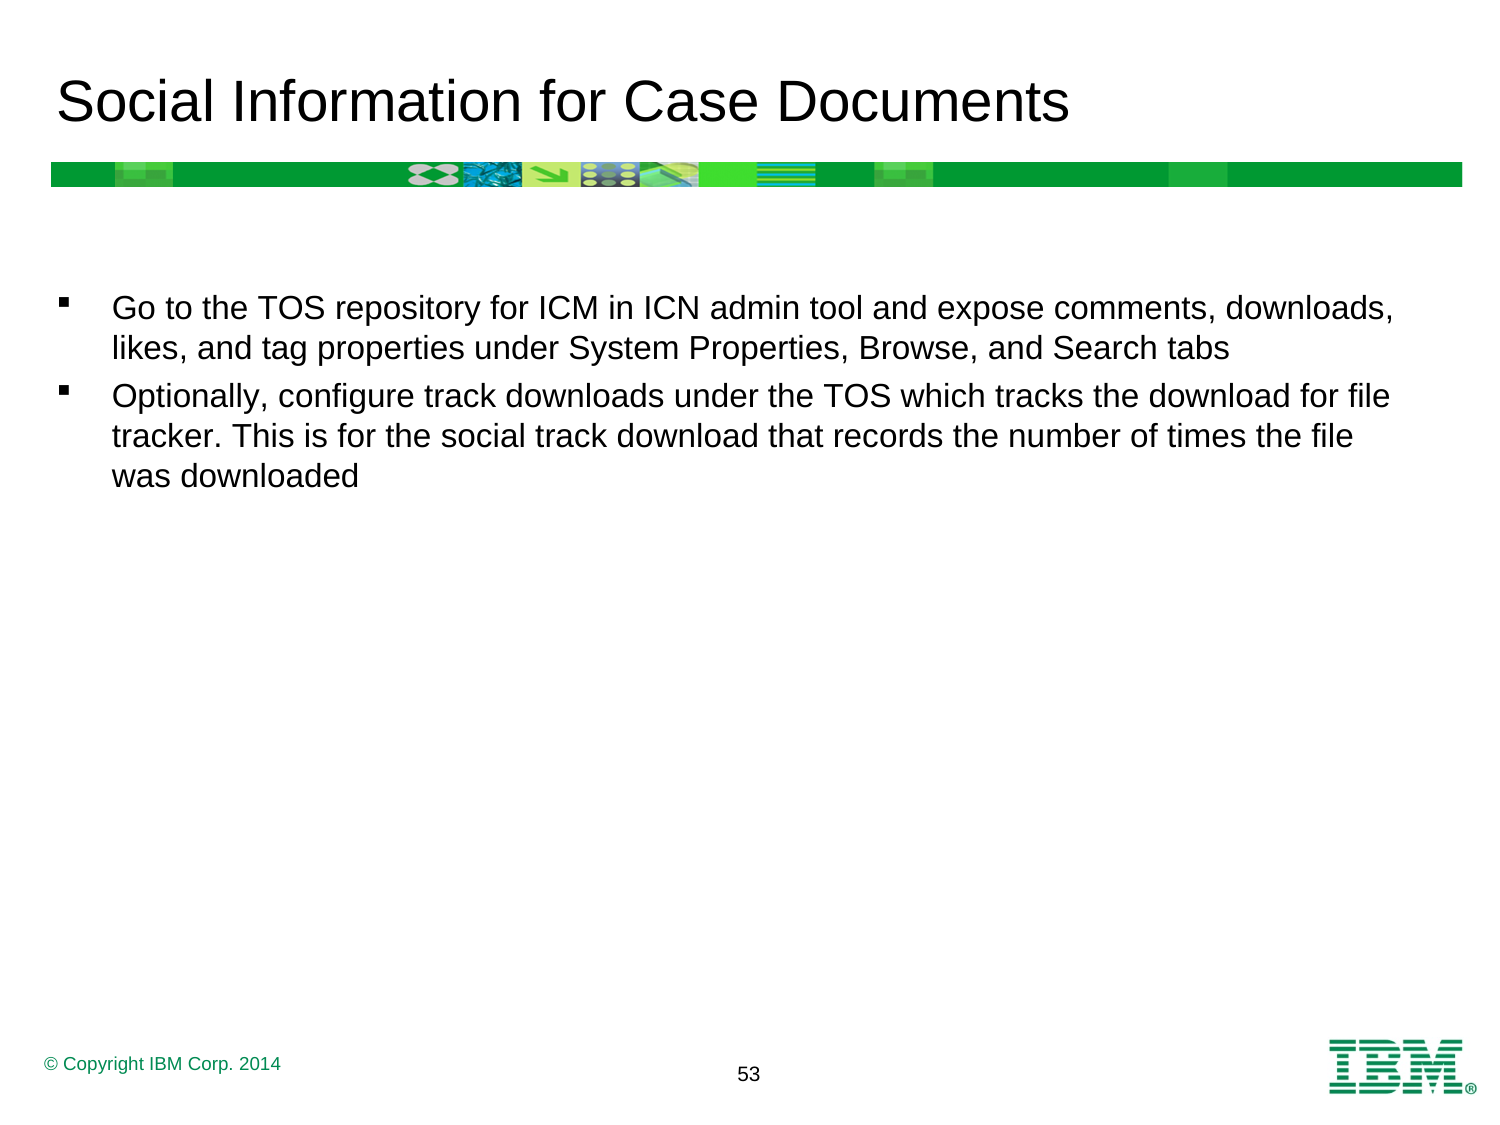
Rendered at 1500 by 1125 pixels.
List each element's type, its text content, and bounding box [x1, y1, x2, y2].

picture [1327, 1037, 1479, 1096]
text_box Go to the TOS repository for ICM in ICN admin tool and expose comments, downloads, likes, and tag properties under System Properties, Browse, and Search tabs Optionally, configure track downloads under the TOS which tracks the download for file tracker. This is for the social track download that records the number of times the file was downloaded [41, 278, 1438, 1029]
text_box Social Information for Case Documents [41, 31, 1500, 165]
text_box <number> [425, 1052, 776, 1113]
picture [50, 165, 1463, 189]
